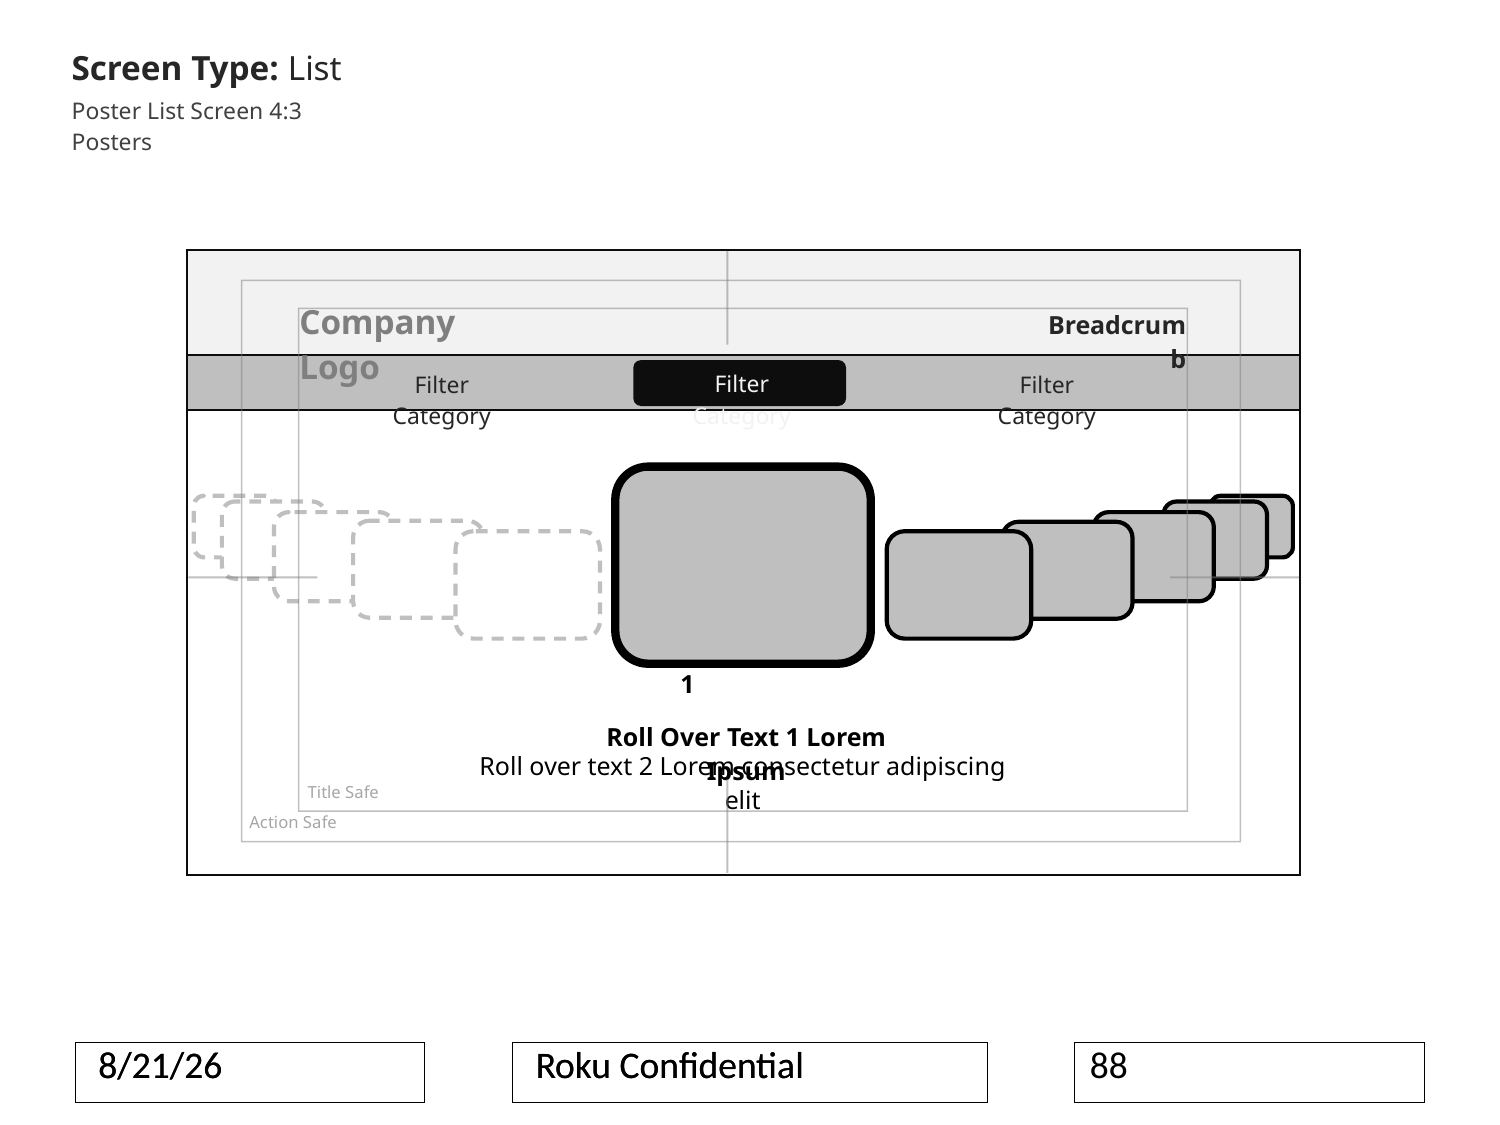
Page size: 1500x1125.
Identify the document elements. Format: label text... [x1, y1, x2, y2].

text_box Company Logo [284, 291, 543, 348]
text_box Filter Category [348, 361, 535, 404]
text_box Title Safe [292, 772, 453, 814]
text_box Screen Type: List [56, 38, 1407, 104]
text_box Filter Category [648, 361, 835, 405]
text_box Breadcrumb [1027, 299, 1201, 346]
text_box Roll over text 2 Lorem consectetur adipiscing elit [447, 741, 1038, 787]
slide_number 1/11/10 [75, 1042, 425, 1103]
text_box [188, 495, 601, 639]
text_box [615, 466, 871, 664]
text_box Poster List Screen 4:3 Posters [56, 87, 393, 131]
text_box Breadcrumb [1027, 310, 1186, 346]
footer Roku Confidential [512, 1042, 988, 1103]
text_box Roll Over 1 [665, 664, 827, 671]
text_box [188, 250, 1299, 411]
text_box [886, 495, 1300, 639]
text_box Company Logo [300, 310, 543, 348]
slide_number <number><number> [1074, 1042, 1425, 1103]
text_box Action Safe [234, 803, 395, 845]
text_box Filter Category [953, 361, 1140, 404]
text_box Roll Over Text 1 Lorem Ipsum [556, 712, 937, 741]
